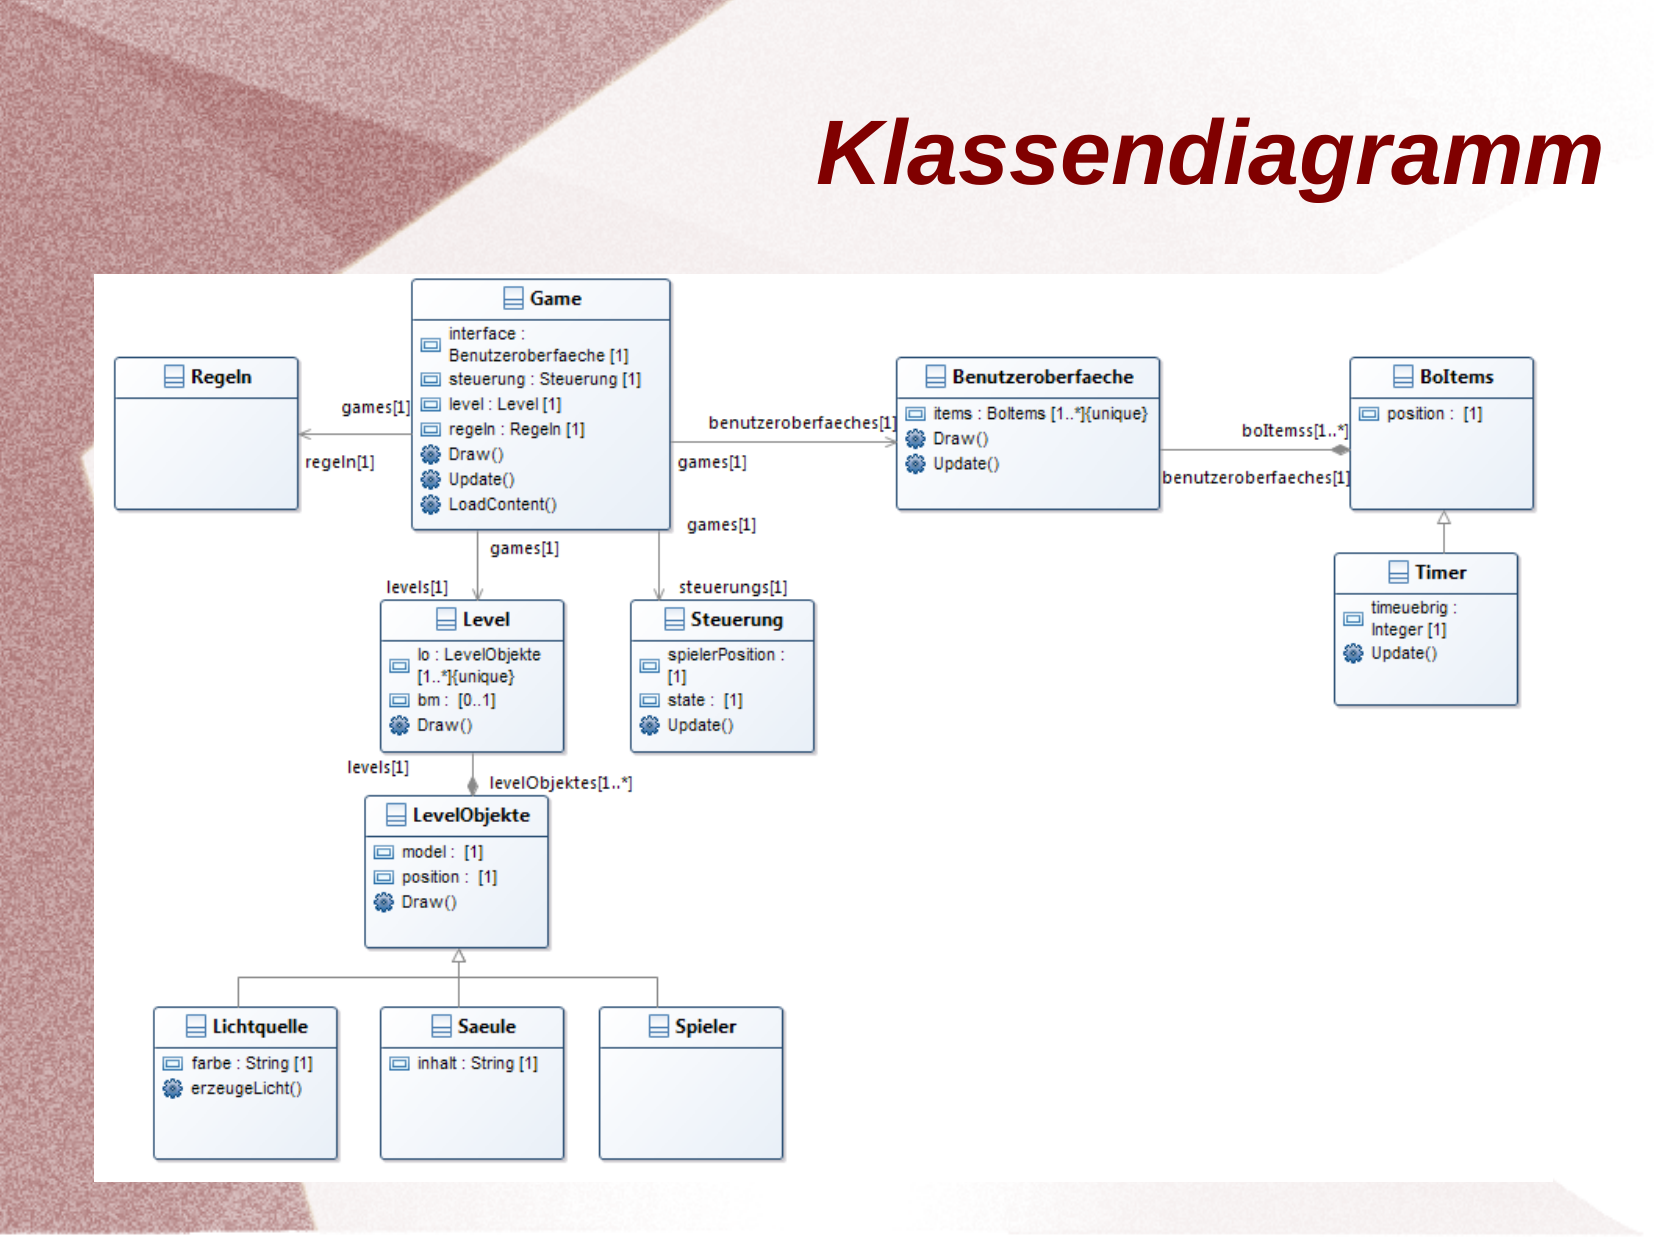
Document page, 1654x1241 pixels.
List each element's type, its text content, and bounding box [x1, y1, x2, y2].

title Klassendiagramm [596, 49, 1607, 257]
picture [0, 0, 1654, 1241]
